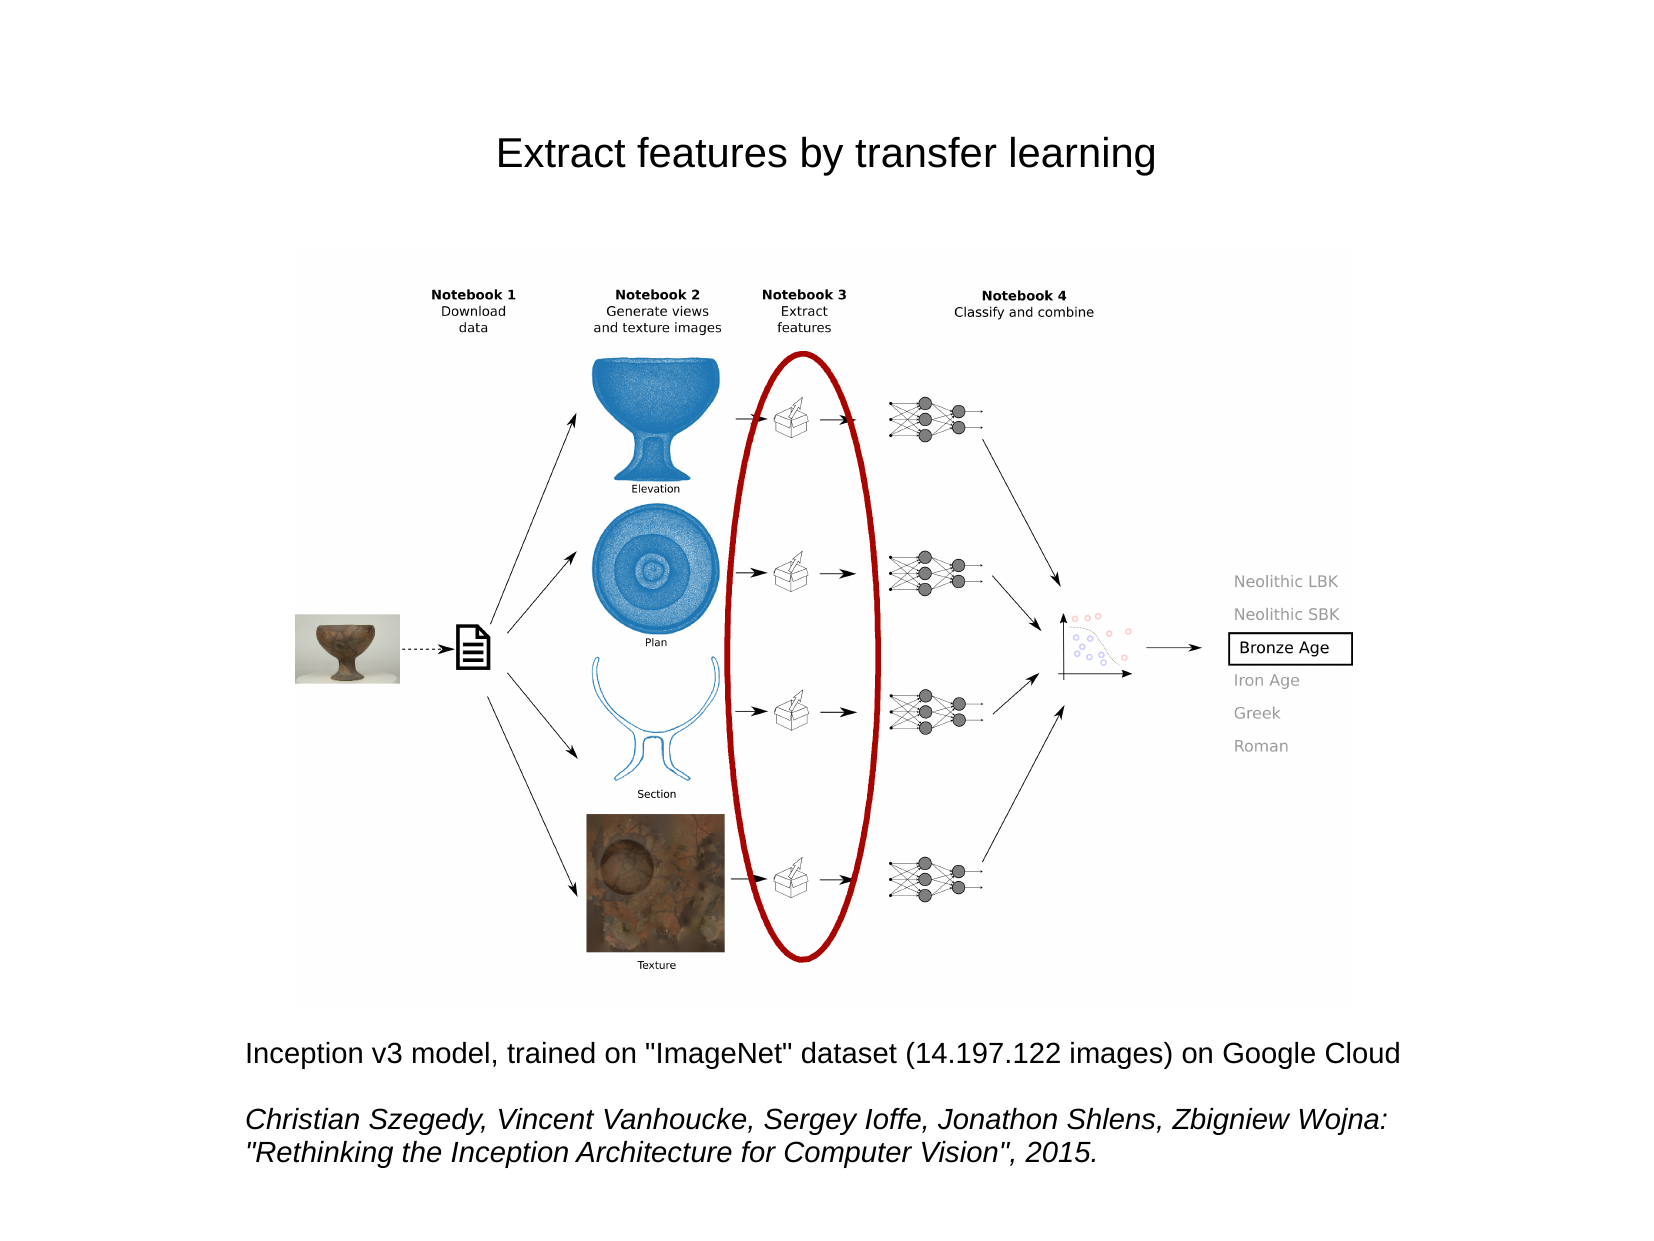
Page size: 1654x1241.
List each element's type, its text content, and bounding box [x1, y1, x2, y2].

picture [295, 248, 1353, 1010]
title Extract features by transfer learning [82, 49, 1571, 257]
text_box Inception v3 model, trained on "ImageNet" dataset (14.197.122 images) on Google Cloud Christian Szegedy, Vincent Vanhoucke, Sergey Ioffe, Jonathon Shlens, Zbigniew Wojna: "Rethinking the Inception Architecture for Computer Vision", 2015. [230, 1029, 1418, 1176]
